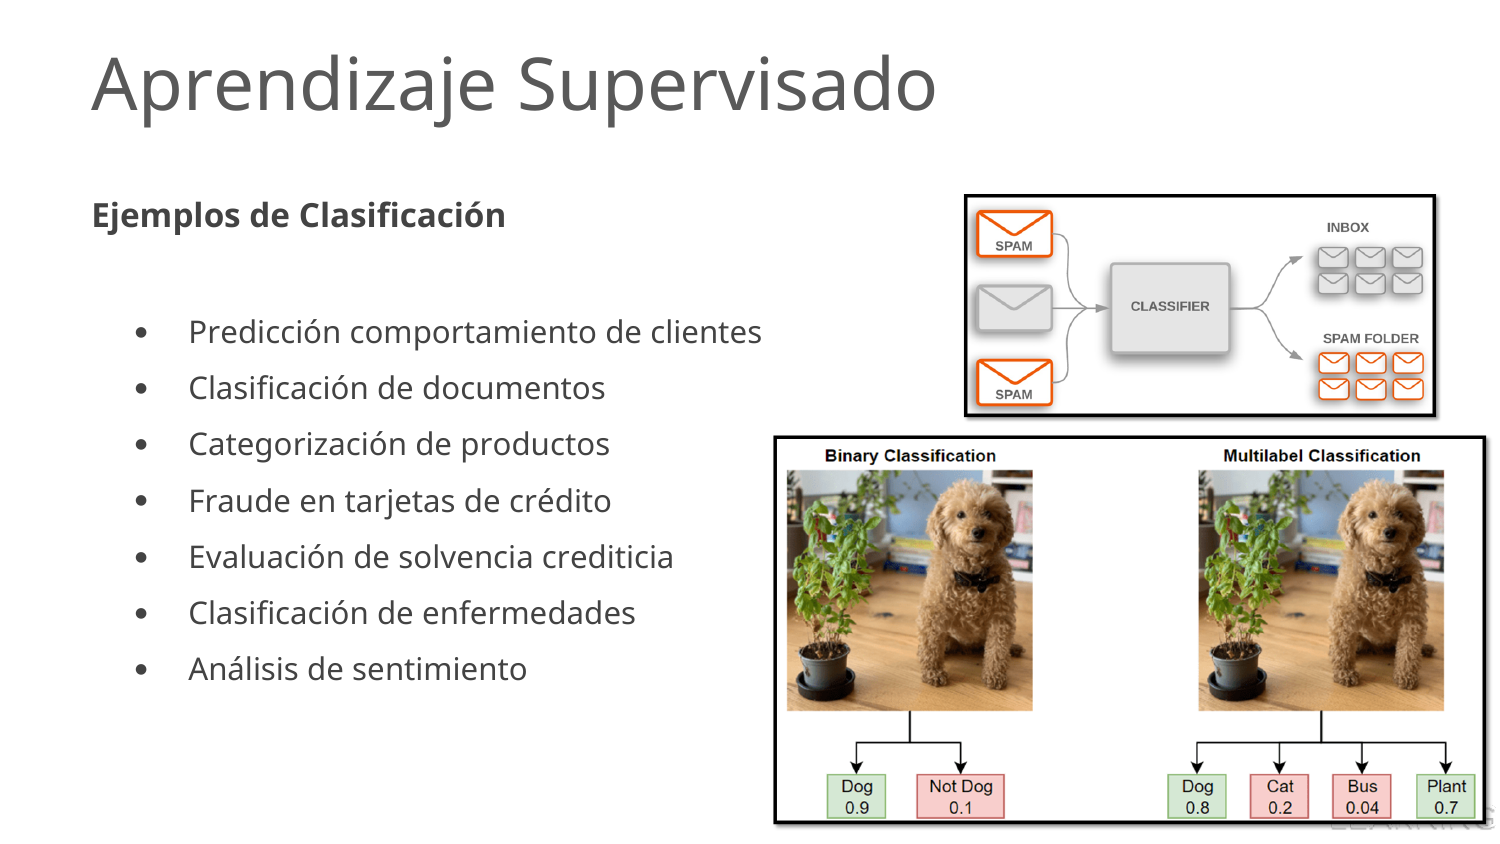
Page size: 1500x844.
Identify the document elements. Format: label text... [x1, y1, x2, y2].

text_box Ejemplos de Clasificación Predicción comportamiento de clientes Clasificación de documentos Categorización de productos Fraude en tarjetas de crédito Evaluación de solvencia crediticia Clasificación de enfermedades Análisis de sentimiento [76, 158, 1302, 749]
picture [961, 191, 1443, 424]
title Aprendizaje Supervisado [76, 0, 1281, 141]
picture [770, 432, 1500, 844]
